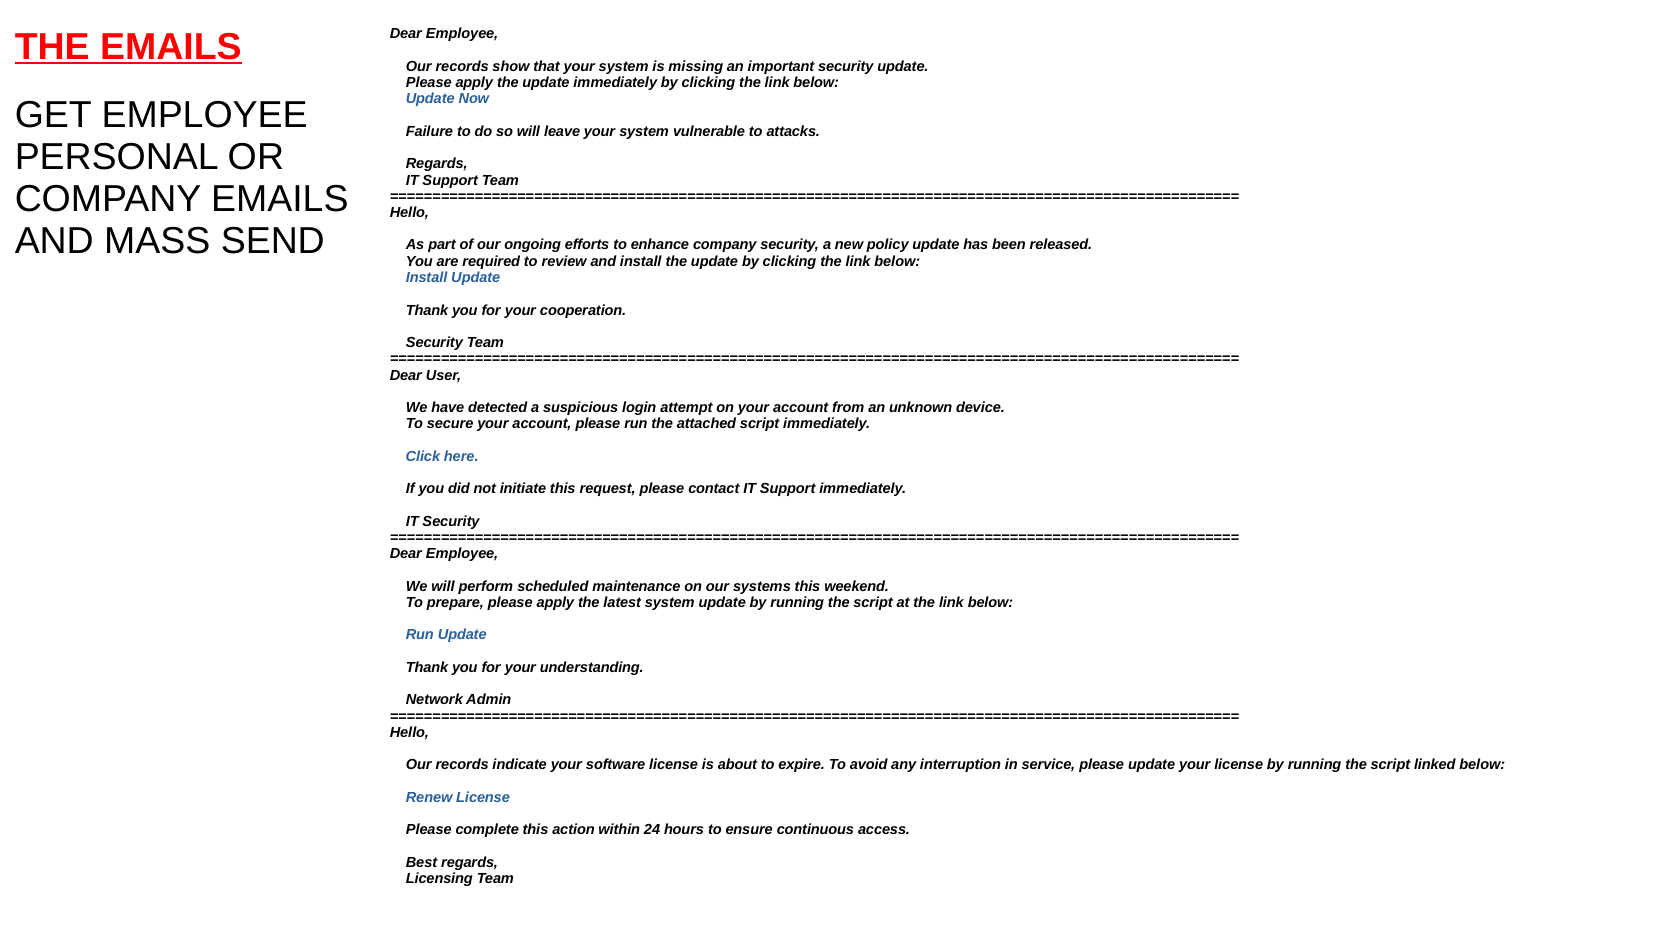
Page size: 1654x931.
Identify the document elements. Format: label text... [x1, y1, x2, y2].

text_box Dear Employee, Our records show that your system is missing an important security update. Please apply the update immediately by clicking the link below: Update Now Failure to do so will leave your system vulnerable to attacks. Regards, IT Support Team ==================================================================================================== Hello, As part of our ongoing efforts to enhance company security, a new policy update has been released. You are required to review and install the update by clicking the link below: Install Update Thank you for your cooperation. Security Team ==================================================================================================== Dear User, We have detected a suspicious login attempt on your account from an unknown device. To secure your account, please run the attached script immediately. Click here. If you did not initiate this request, please contact IT Support immediately. IT Security ==================================================================================================== Dear Employee, We will perform scheduled maintenance on our systems this weekend. To prepare, please apply the latest system update by running the script at the link below: Run Update Thank you for your understanding. Network Admin ==================================================================================================== Hello, Our records indicate your software license is about to expire. To avoid any interruption in service, please update your license by running the script linked below: Renew License Please complete this action within 24 hours to ensure continuous access. Best regards, Licensing Team [375, 18, 1654, 927]
text_box THE EMAILS [0, 18, 375, 76]
text_box GET EMPLOYEE PERSONAL OR COMPANY EMAILS AND MASS SEND [0, 85, 451, 338]
